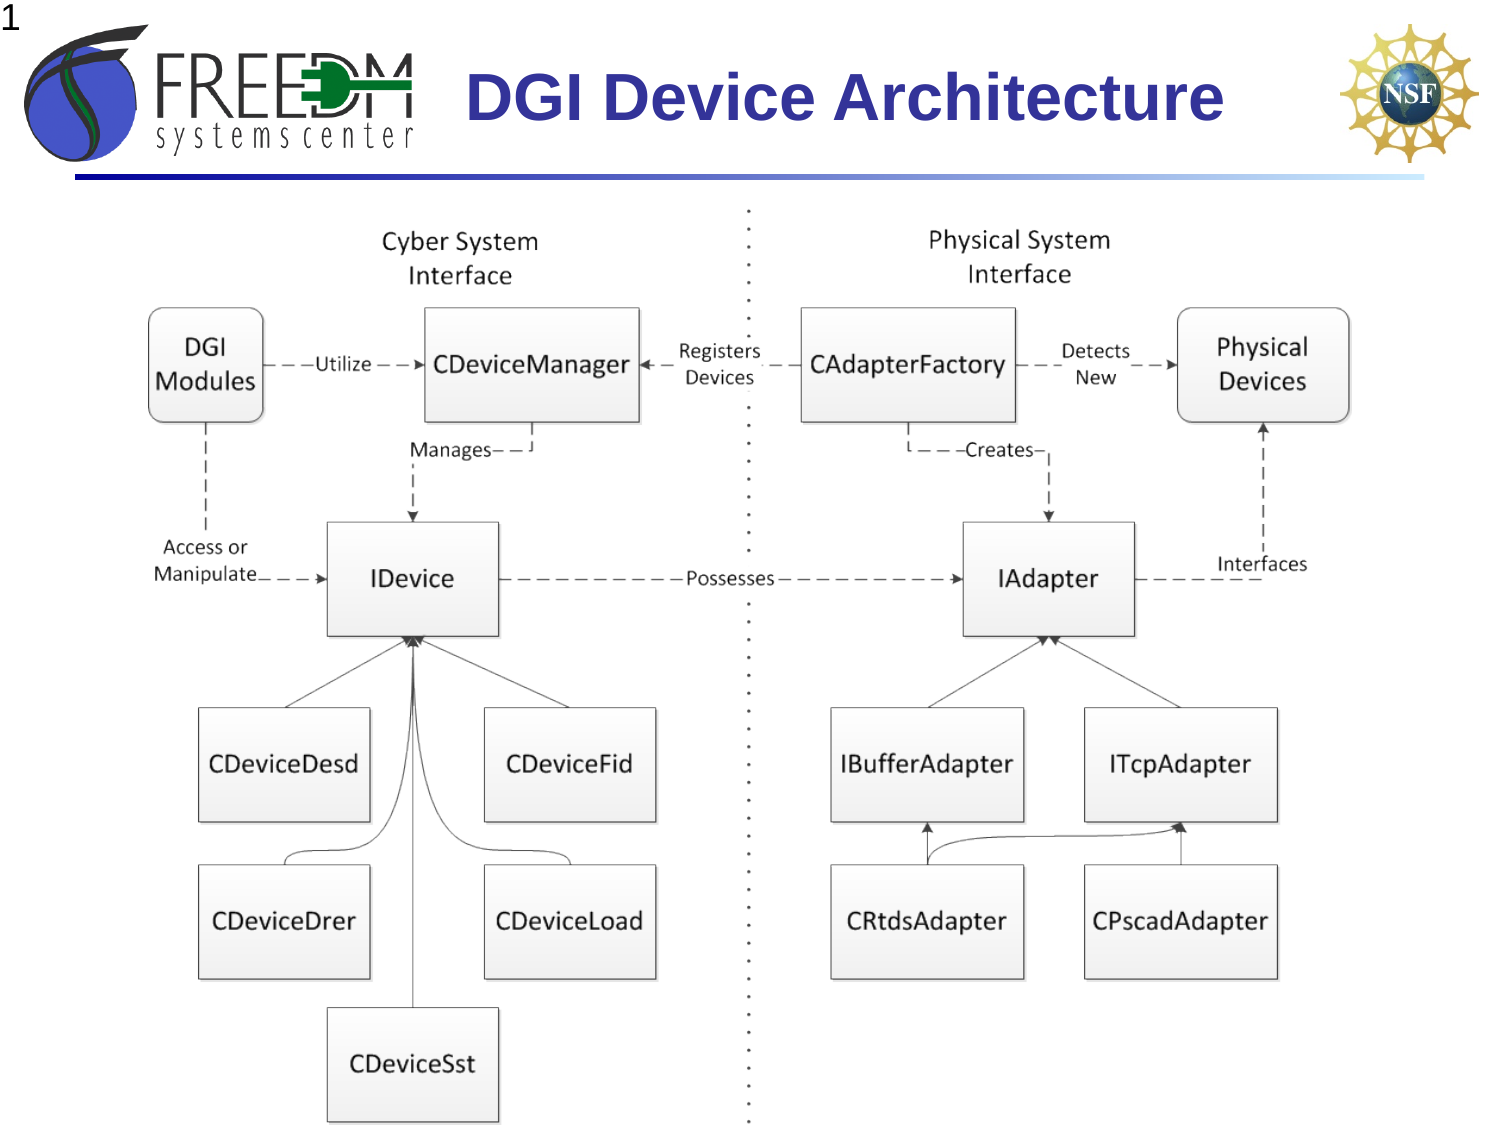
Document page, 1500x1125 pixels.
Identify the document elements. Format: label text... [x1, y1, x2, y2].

picture [24, 24, 413, 162]
picture [1340, 24, 1479, 163]
picture [148, 205, 1352, 1125]
title DGI Device Architecture [450, 37, 1275, 150]
